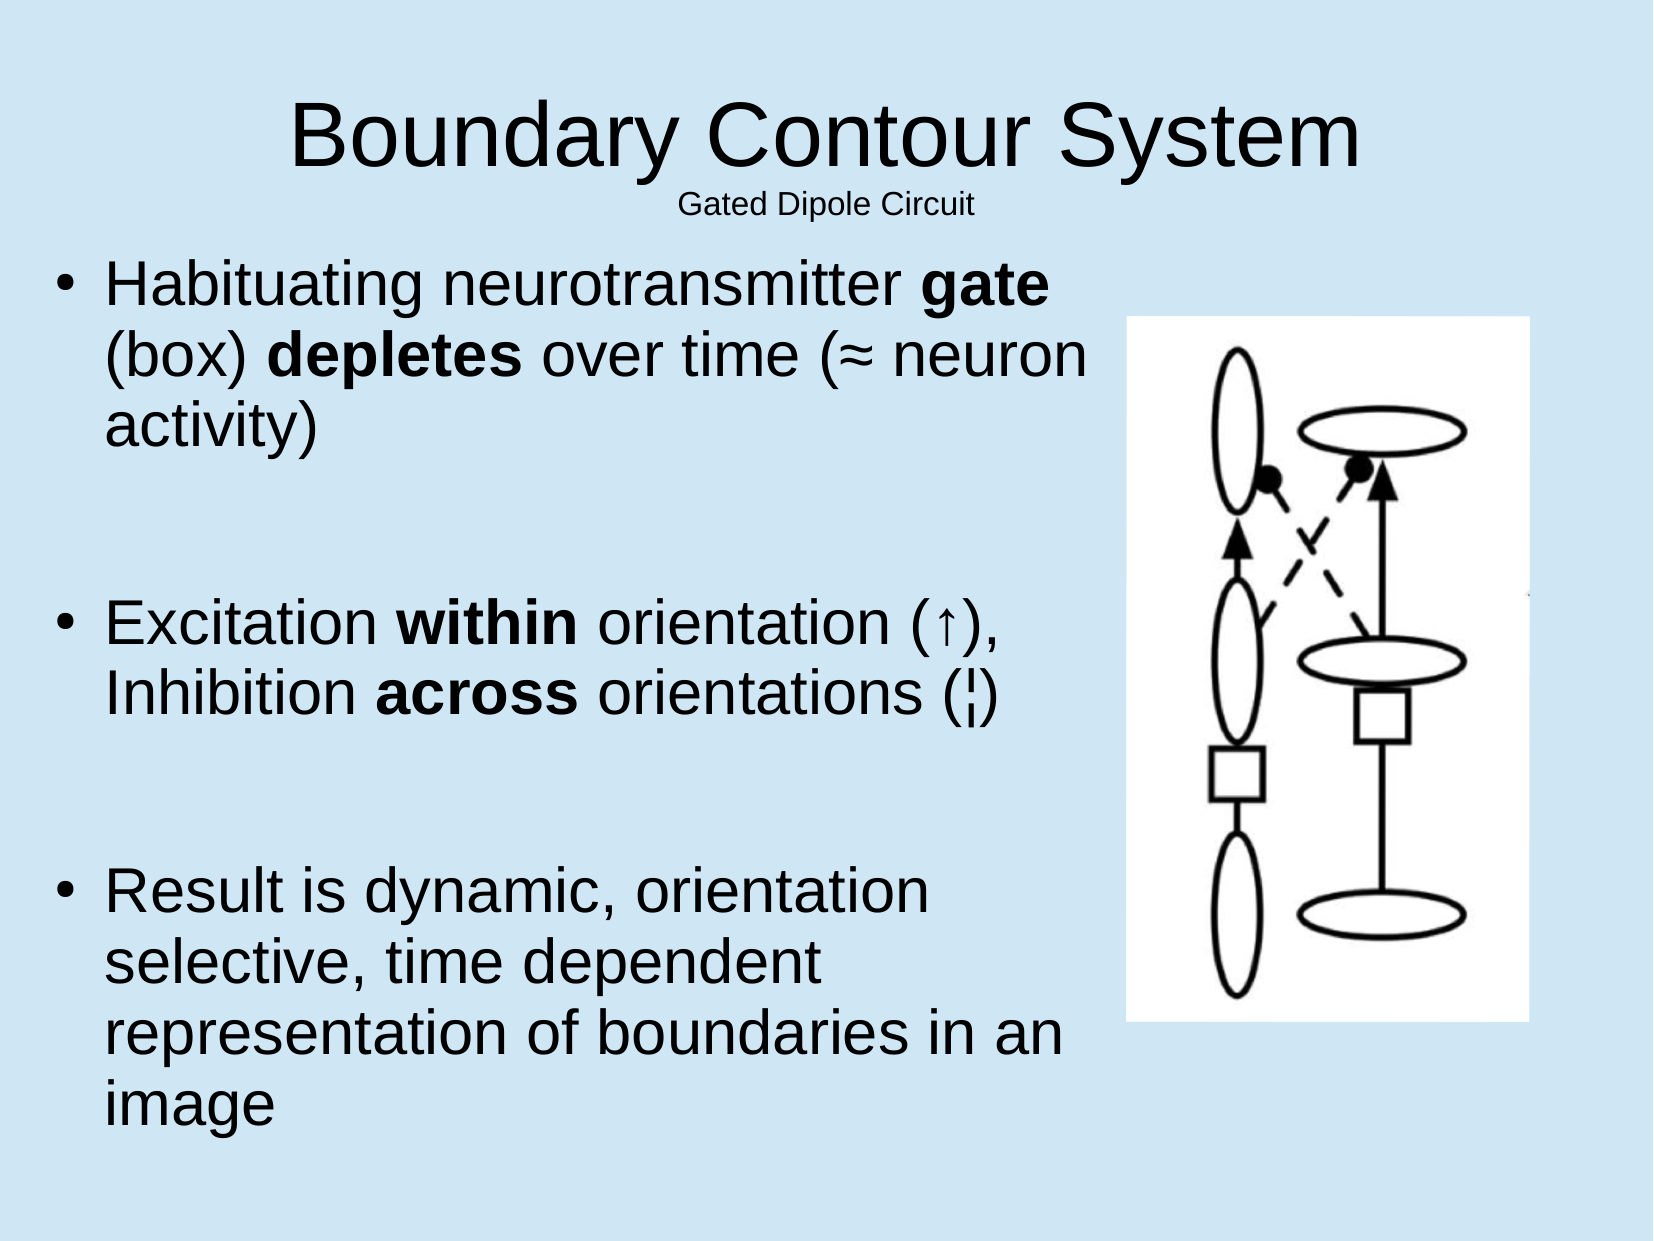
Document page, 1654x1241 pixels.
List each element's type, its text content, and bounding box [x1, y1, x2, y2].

list Habituating neurotransmitter gate (box) depletes over time (≈ neuron activity) Excitation within orientation (↑), Inhibition across orientations (¦) Result is dynamic, orientation selective, time dependent representation of boundaries in an image [37, 248, 1170, 1144]
title Boundary Contour System Gated Dipole Circuit [82, 49, 1571, 257]
picture [1125, 315, 1530, 1022]
